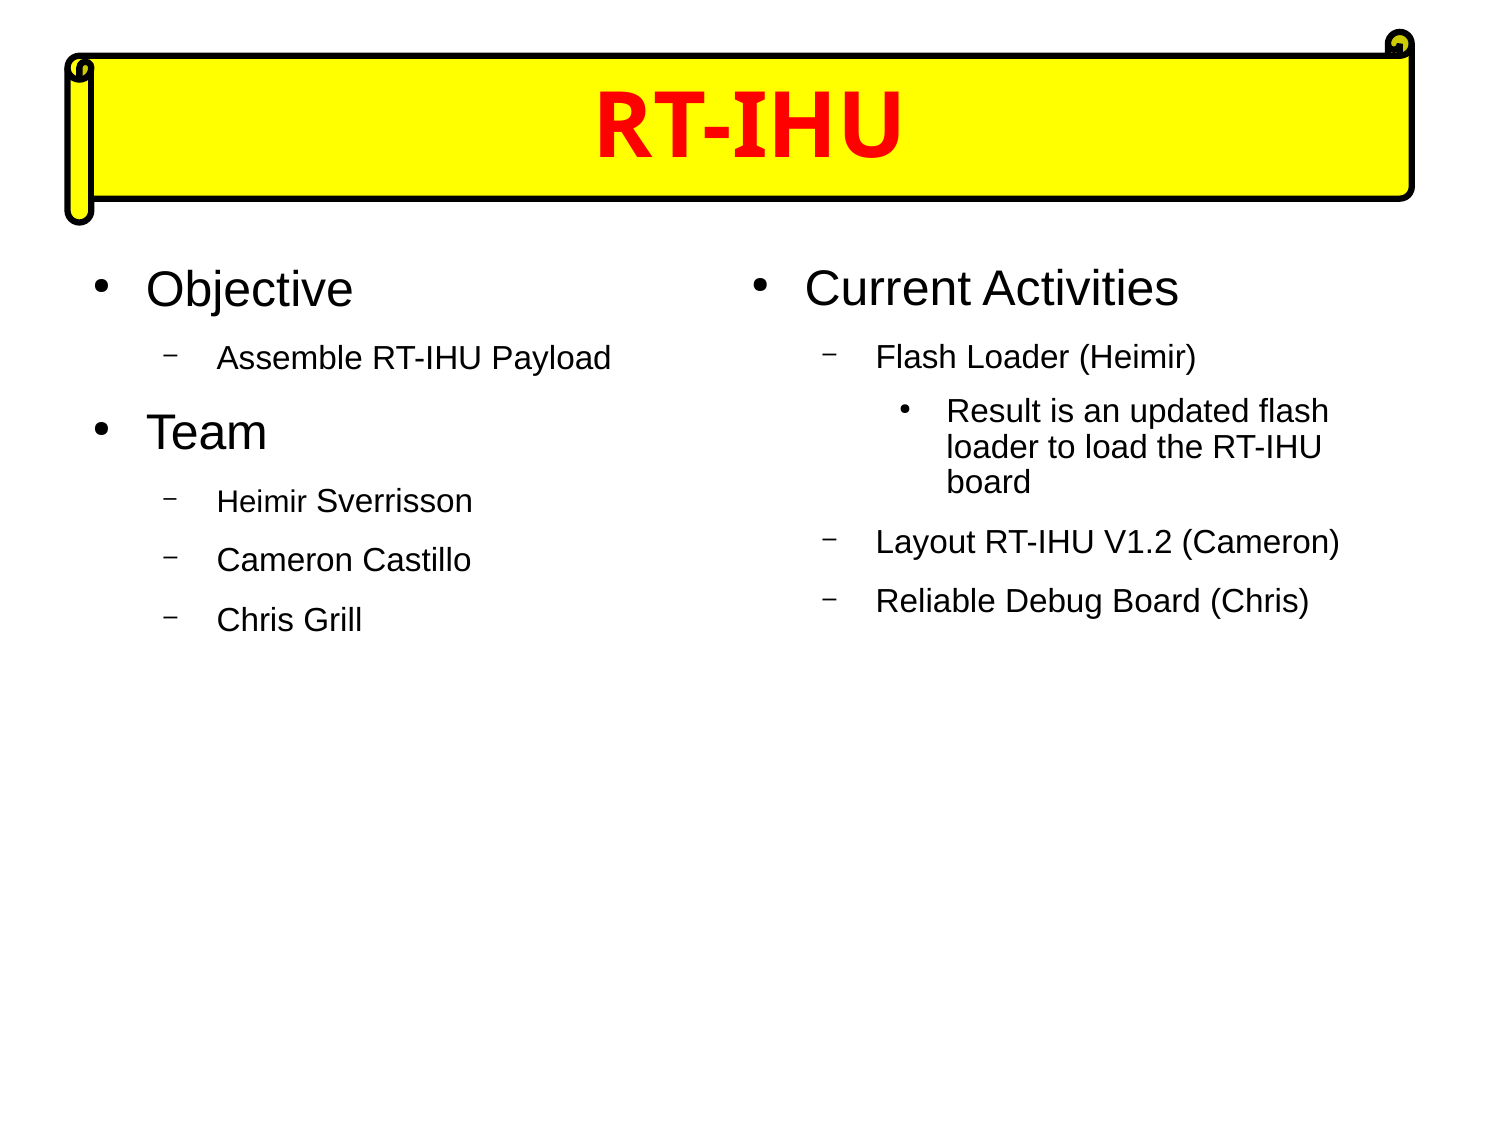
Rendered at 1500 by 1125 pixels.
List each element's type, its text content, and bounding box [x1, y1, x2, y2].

list Objective Assemble RT-IHU Payload Team Heimir Sverrisson Cameron Castillo Chris Grill [75, 263, 734, 916]
list Current Activities Flash Loader (Heimir) Result is an updated flash loader to load the RT-IHU board Layout RT-IHU V1.2 (Cameron) Reliable Debug Board (Chris) [733, 262, 1393, 915]
text_box RT-IHU [0, 58, 1500, 184]
text_box [72, 31, 1412, 58]
text_box [67, 184, 1412, 223]
